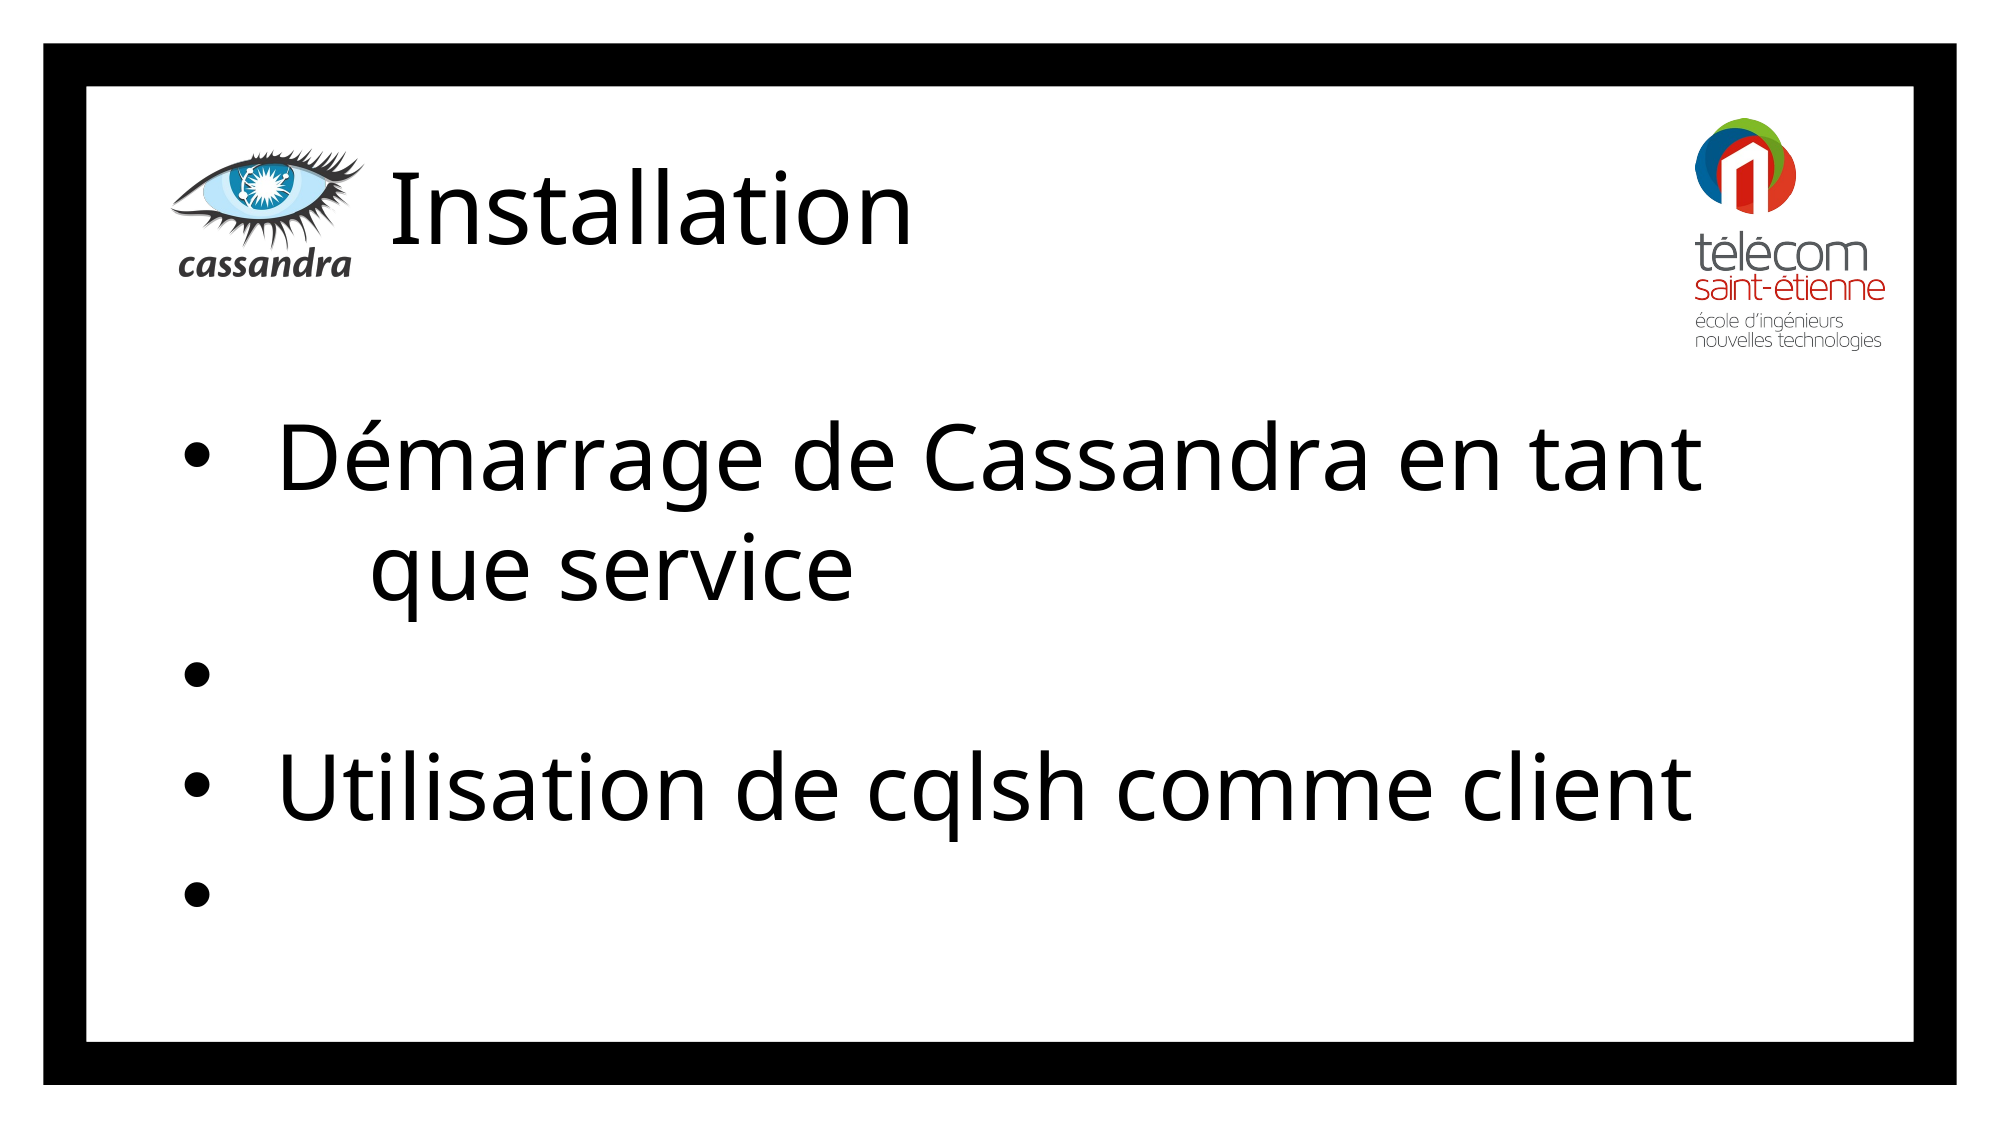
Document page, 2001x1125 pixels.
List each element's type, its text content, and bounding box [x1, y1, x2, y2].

picture [1715, 134, 1730, 138]
title Installation [369, 138, 1849, 304]
text_box Démarrage de Cassandra en tant que service Utilisation de cqlsh comme client [166, 391, 1849, 1008]
picture [166, 144, 368, 280]
picture [1695, 118, 1885, 351]
